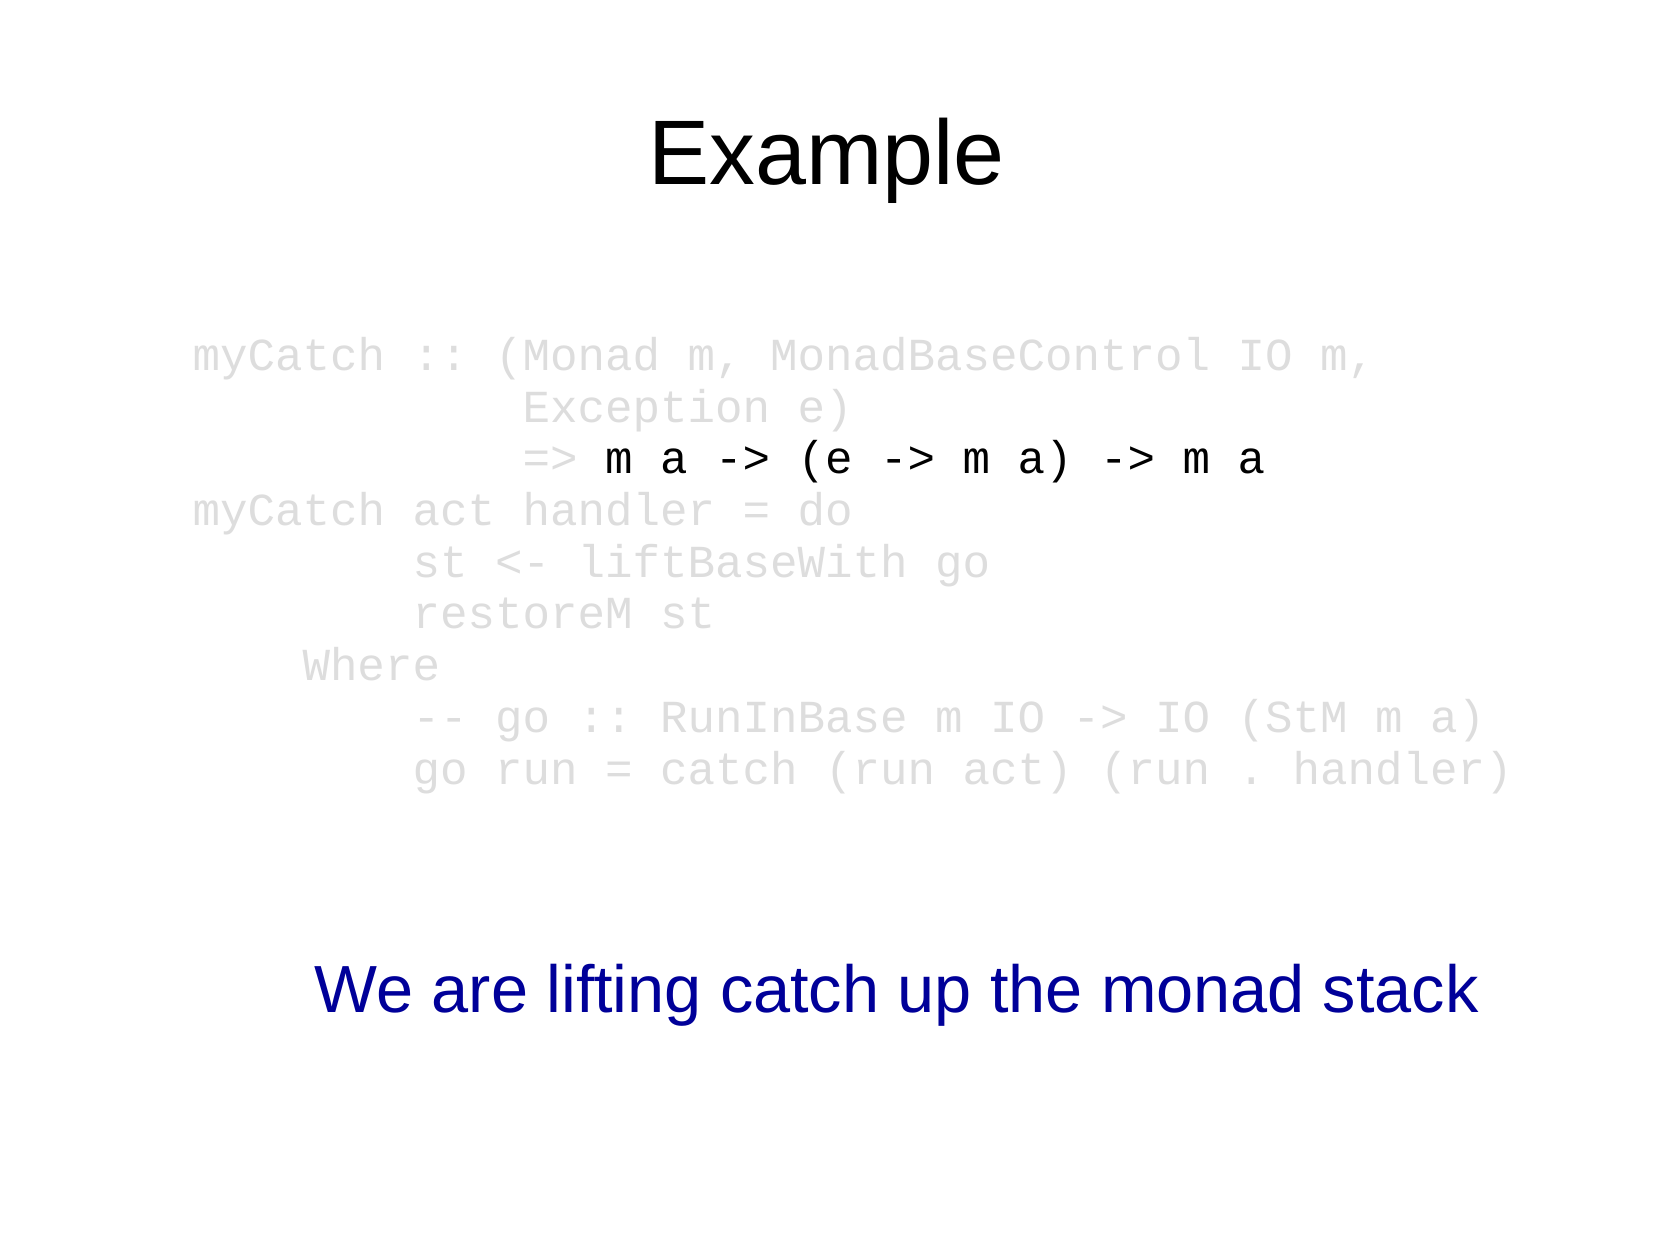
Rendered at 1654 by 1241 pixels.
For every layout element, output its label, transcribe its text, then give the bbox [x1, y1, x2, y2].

text_box We are lifting catch up the monad stack [300, 945, 1499, 1035]
subtitle myCatch :: (Monad m, MonadBaseControl IO m, Exception e) => m a -> (e -> m a) -> m a myCatch act handler = do st <- liftBaseWith go restoreM st Where -- go :: RunInBase m IO -> IO (StM m a) go run = catch (run act) (run . handler) [82, 290, 1571, 841]
title Example [82, 49, 1571, 257]
